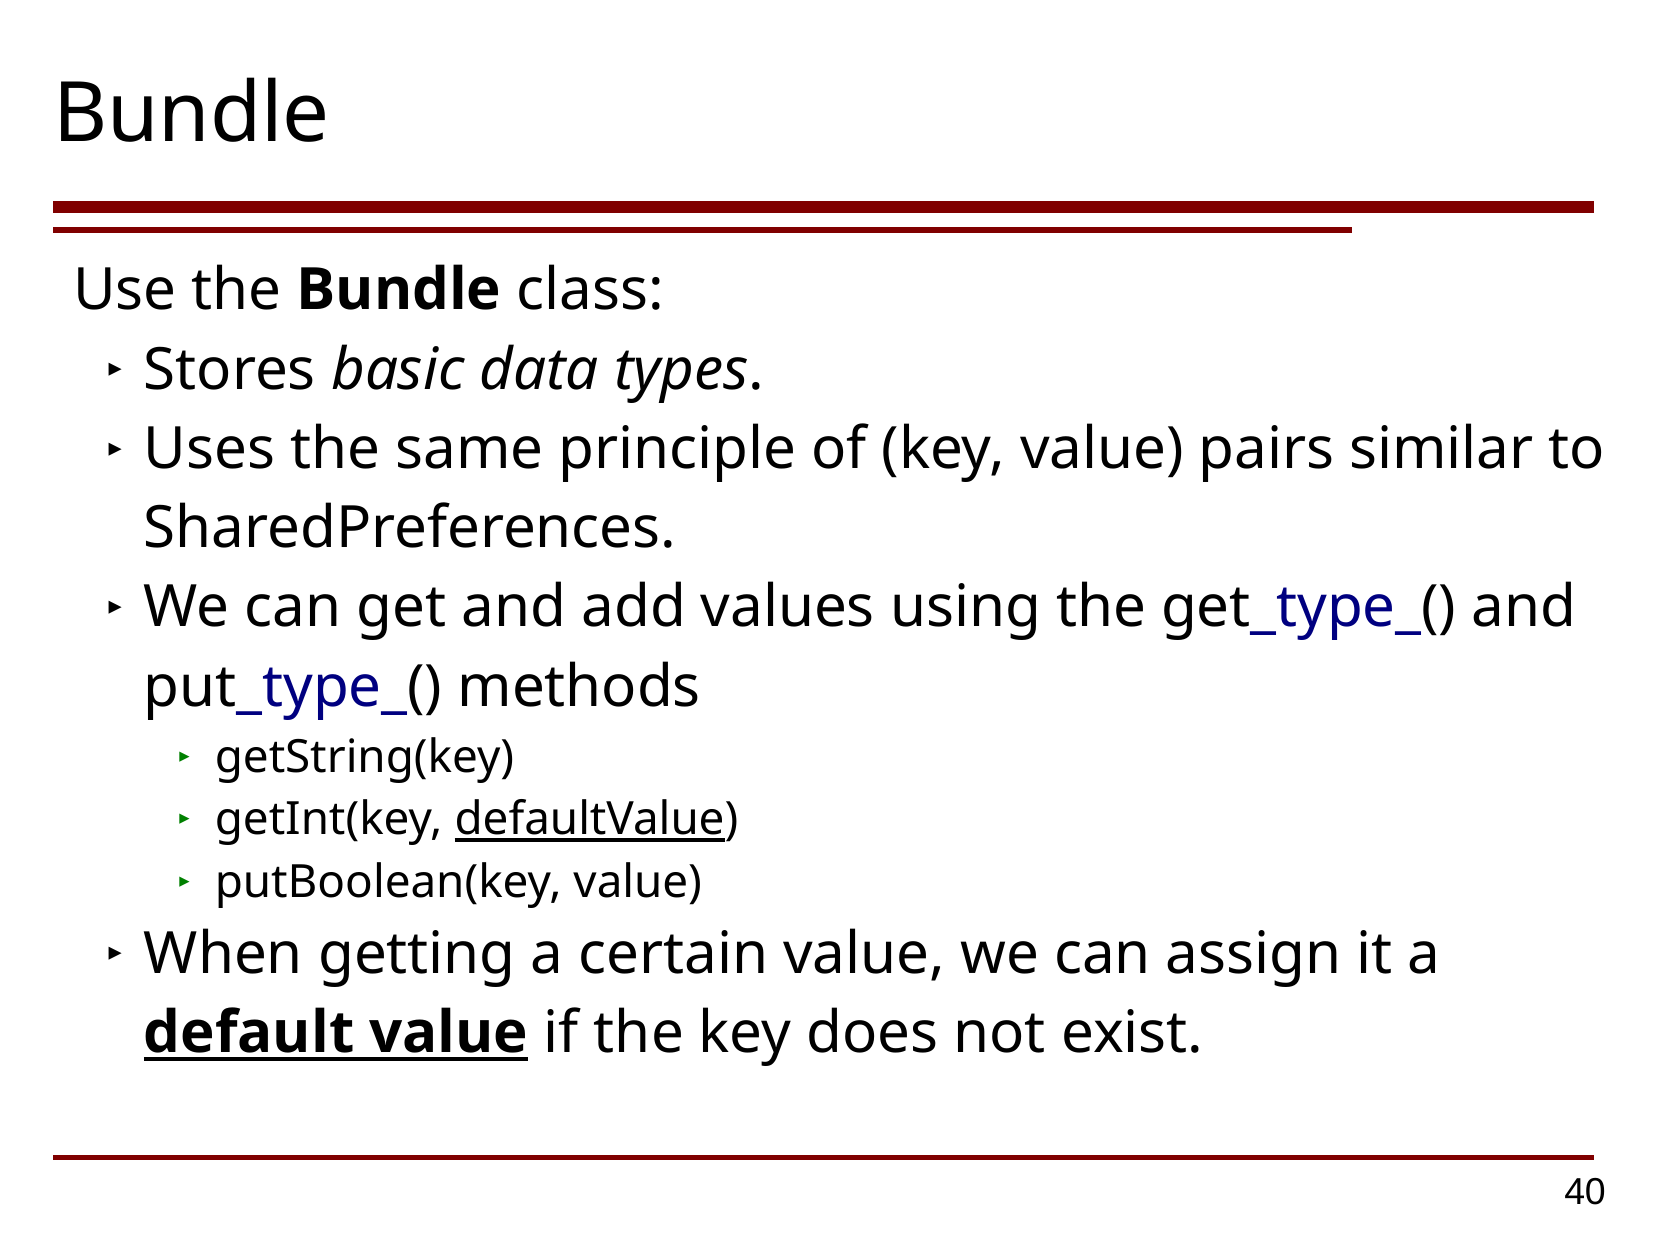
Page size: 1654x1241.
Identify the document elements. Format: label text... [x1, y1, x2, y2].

subtitle Bundle [53, 48, 1542, 172]
text_box <número> [35, 1163, 1654, 1221]
text_box Use the Bundle class: Stores basic data types. Uses the same principle of (key, value) pairs similar to SharedPreferences. We can get and add values using the get_type_() and put_type_() methods getString(key) getInt(key, defaultValue) putBoolean(key, value) When getting a certain value, we can assign it a default value if the key does not exist. [58, 240, 1573, 1152]
